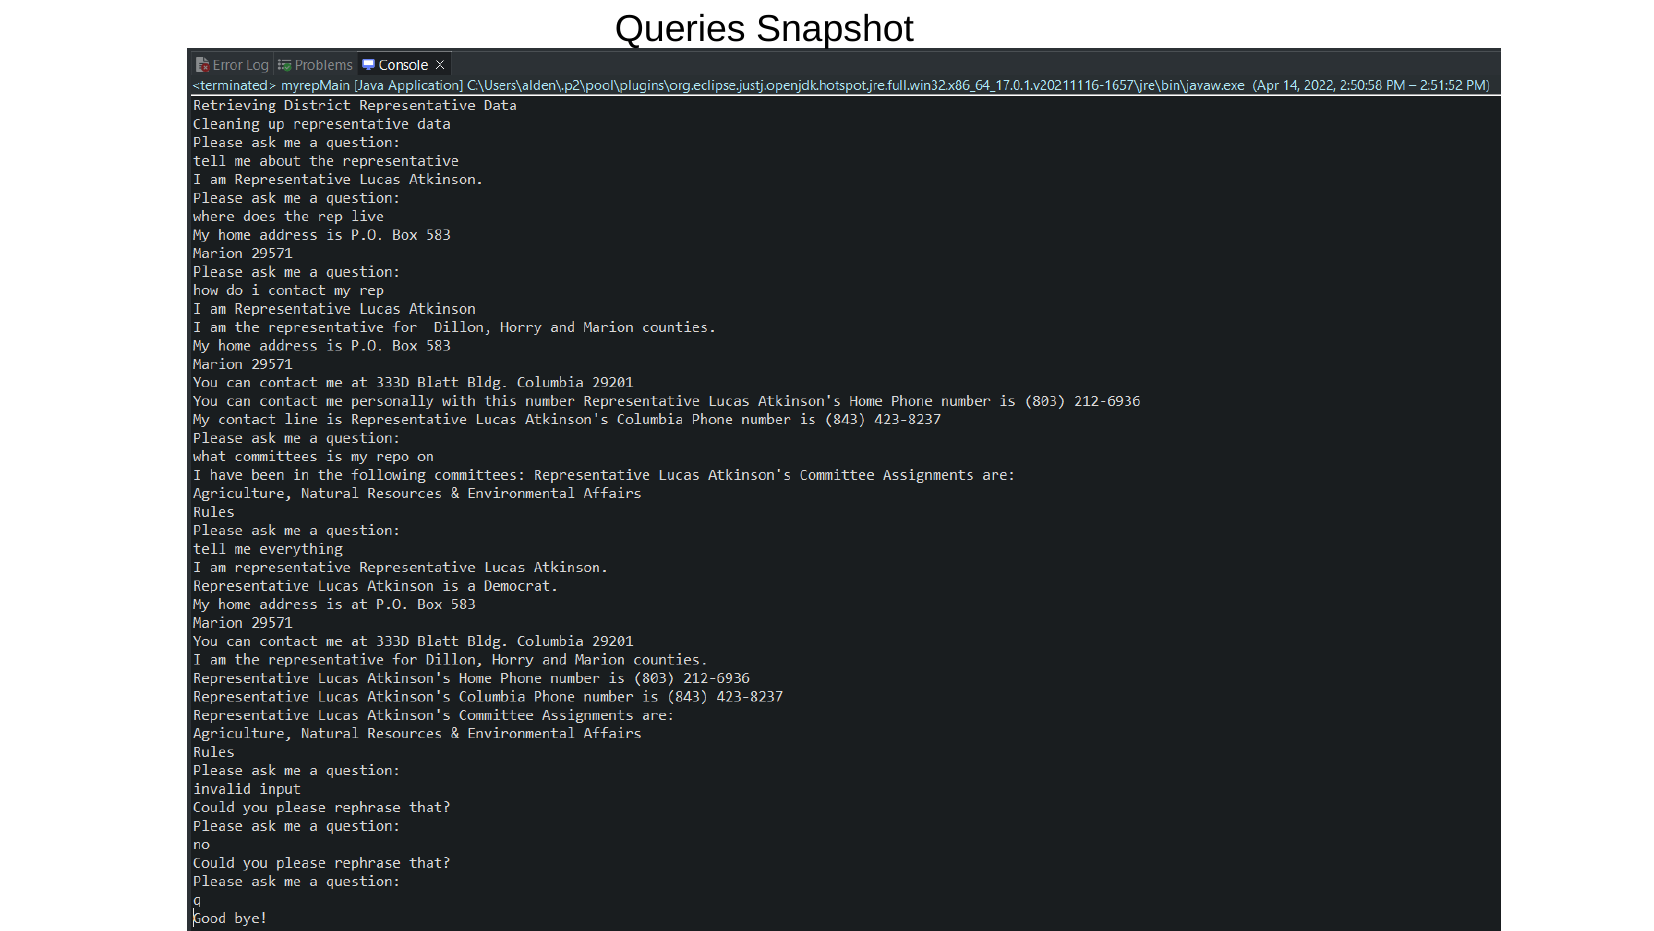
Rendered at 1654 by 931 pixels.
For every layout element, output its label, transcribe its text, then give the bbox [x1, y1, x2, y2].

text_box Queries Snapshot [600, 0, 976, 76]
picture [187, 48, 1501, 931]
